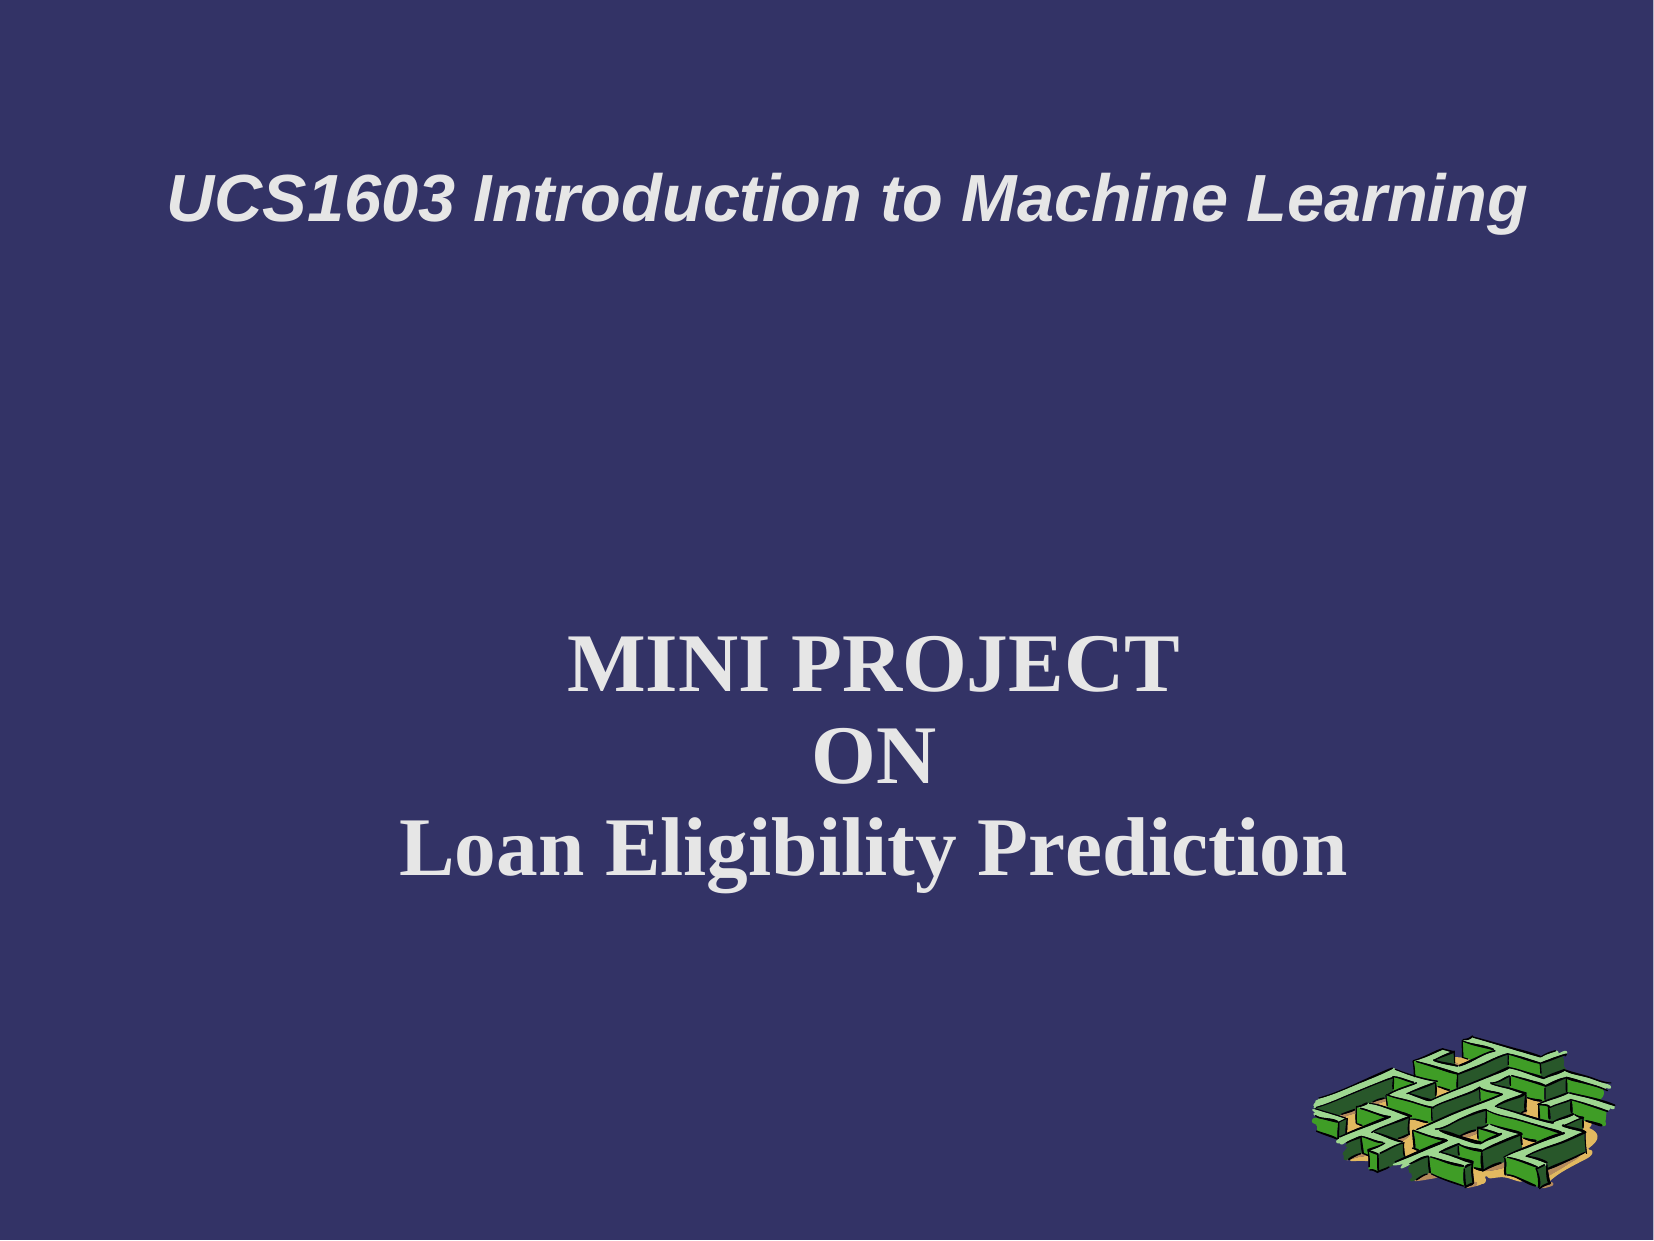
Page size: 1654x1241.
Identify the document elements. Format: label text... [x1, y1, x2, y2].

subtitle MINI PROJECT ON Loan Eligibility Prediction [178, 364, 1570, 1147]
title UCS1603 Introduction to Machine Learning [141, 94, 1554, 302]
